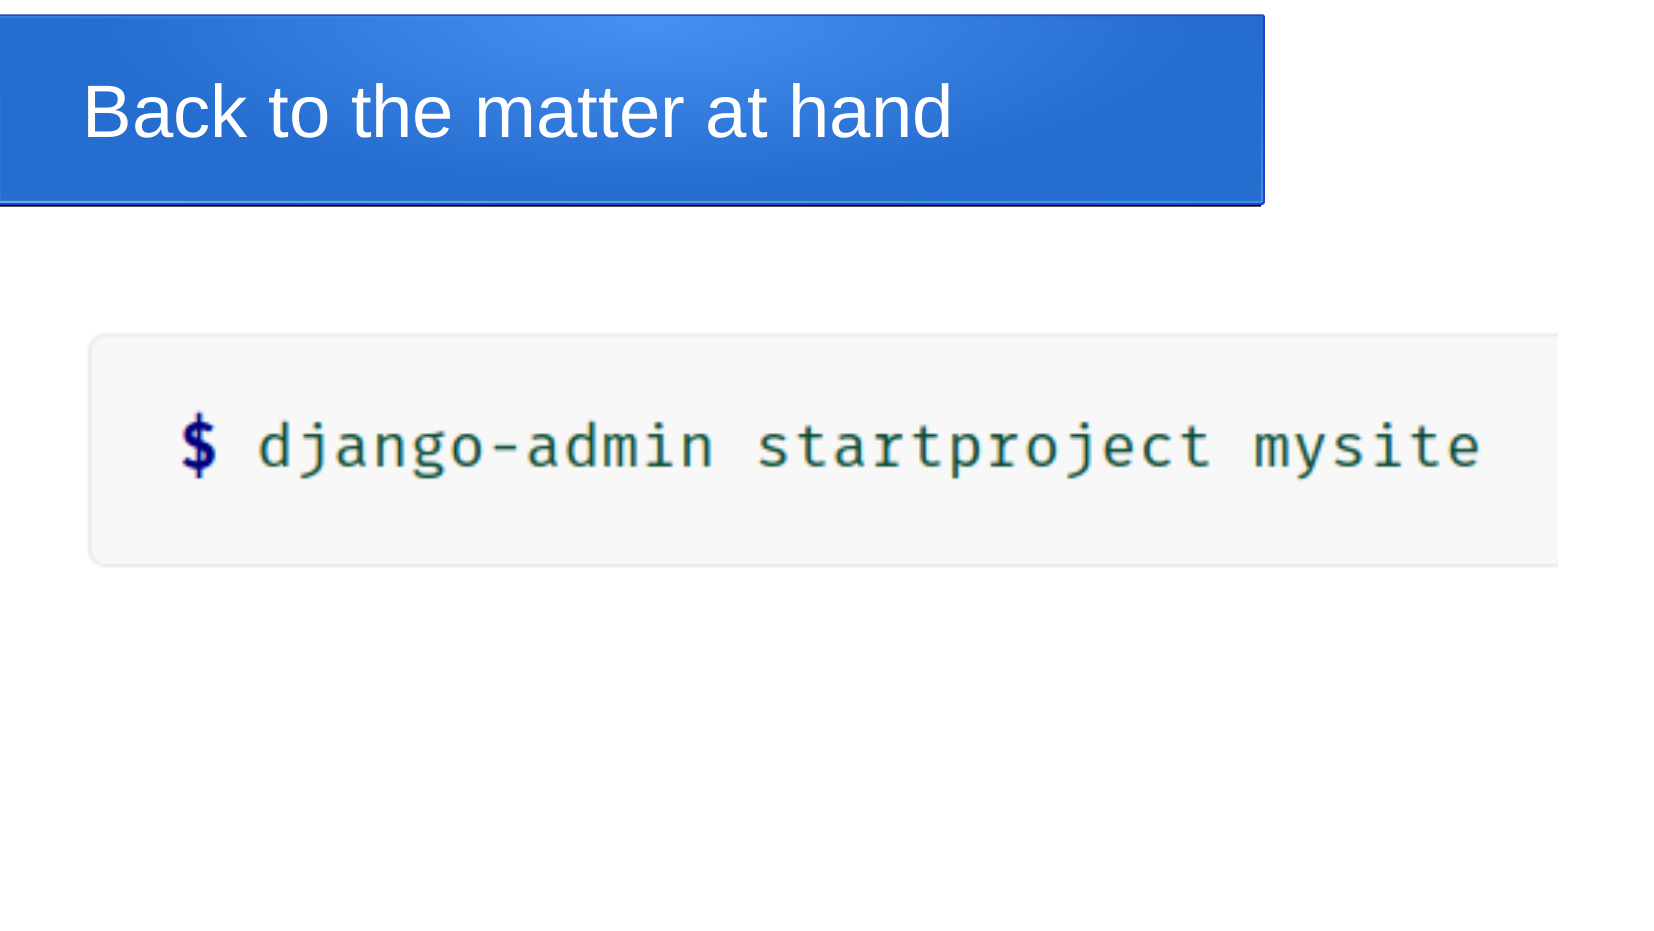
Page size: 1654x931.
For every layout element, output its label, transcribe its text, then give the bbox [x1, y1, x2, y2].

title Back to the matter at hand [82, 35, 1235, 189]
picture [48, 299, 1558, 631]
